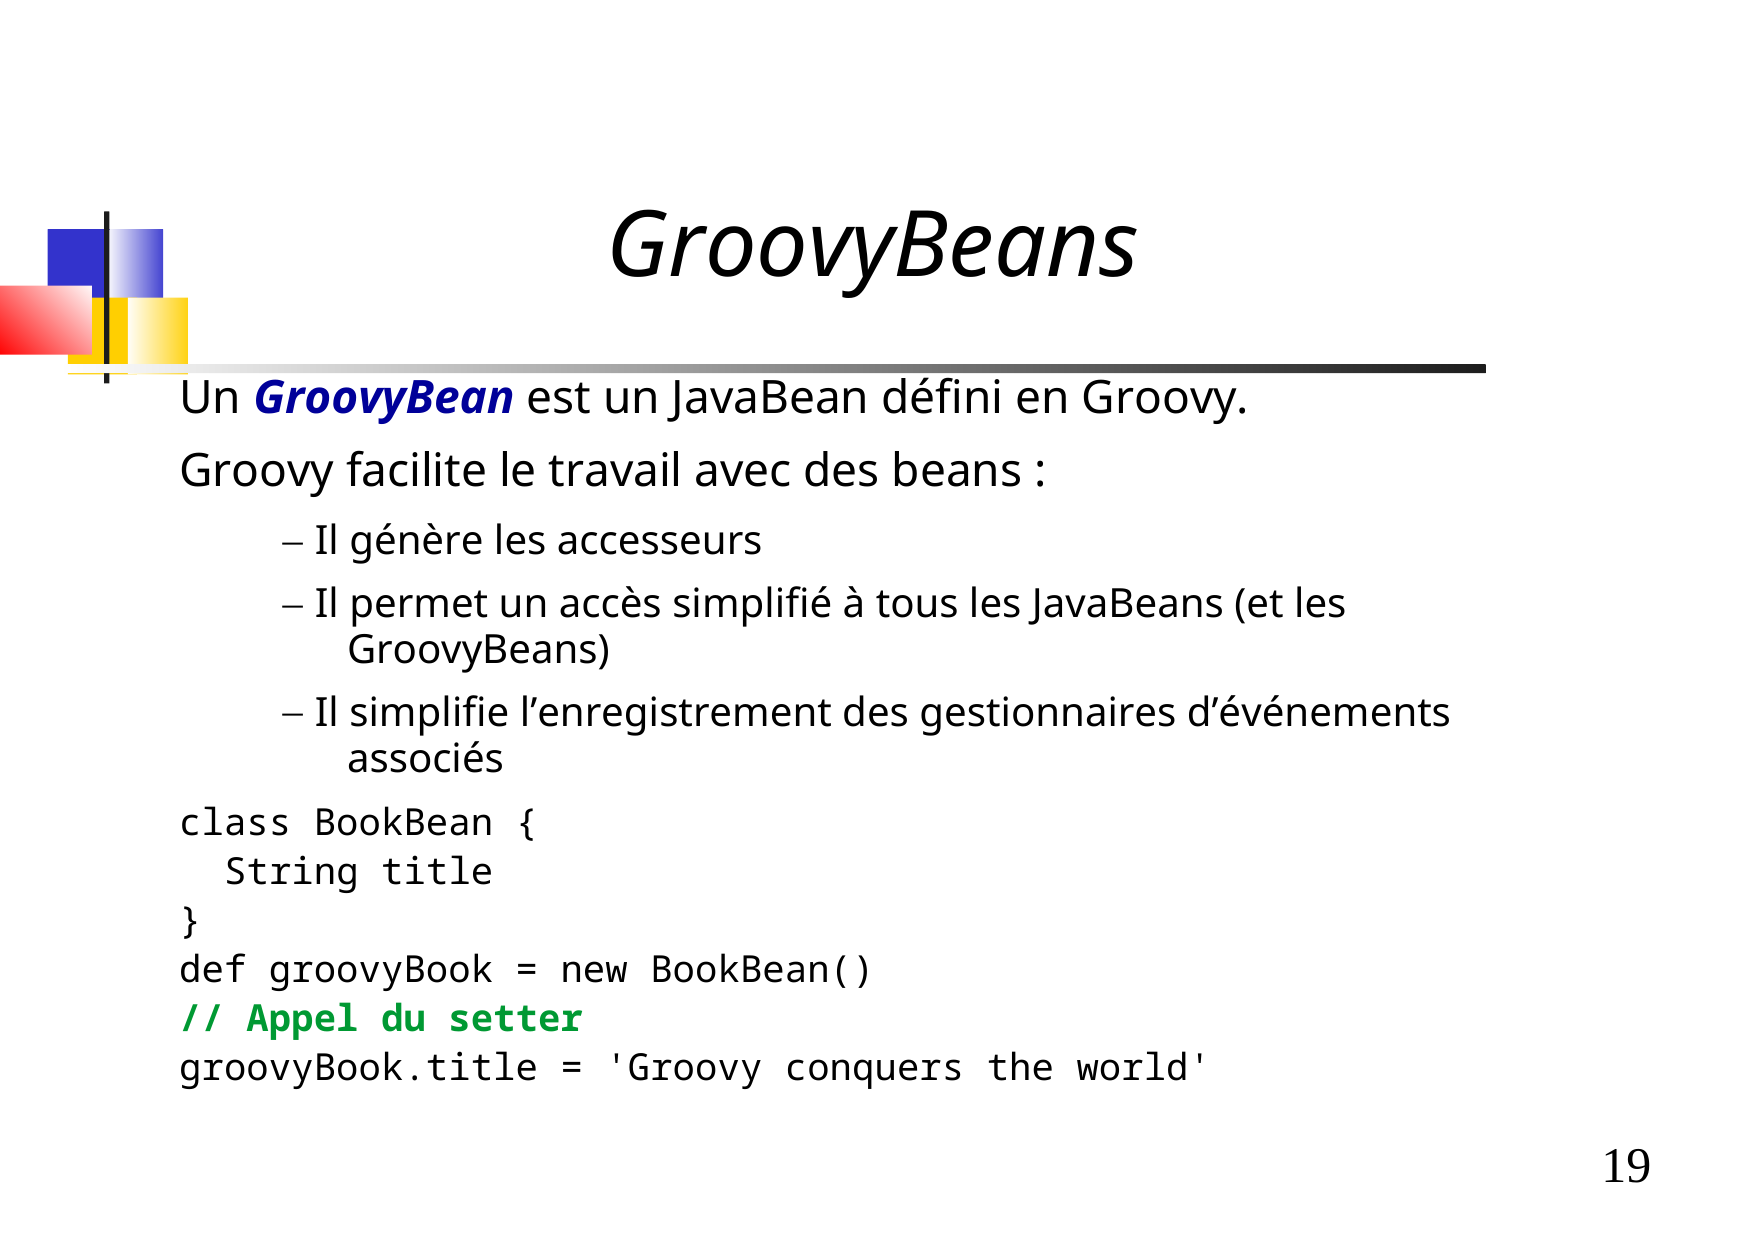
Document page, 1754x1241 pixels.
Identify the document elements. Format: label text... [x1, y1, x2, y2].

list Un GroovyBean est un JavaBean défini en Groovy. Groovy facilite le travail avec des beans : Il génère les accesseurs Il permet un accès simplifié à tous les JavaBeans (et les GroovyBeans) Il simplifie l’enregistrement des gestionnaires d’événements associés class BookBean { String title } def groovyBook = new BookBean() // Appel du setter groovyBook.title = 'Groovy conquers the world' [179, 371, 1567, 1091]
title GroovyBeans [179, 139, 1567, 351]
